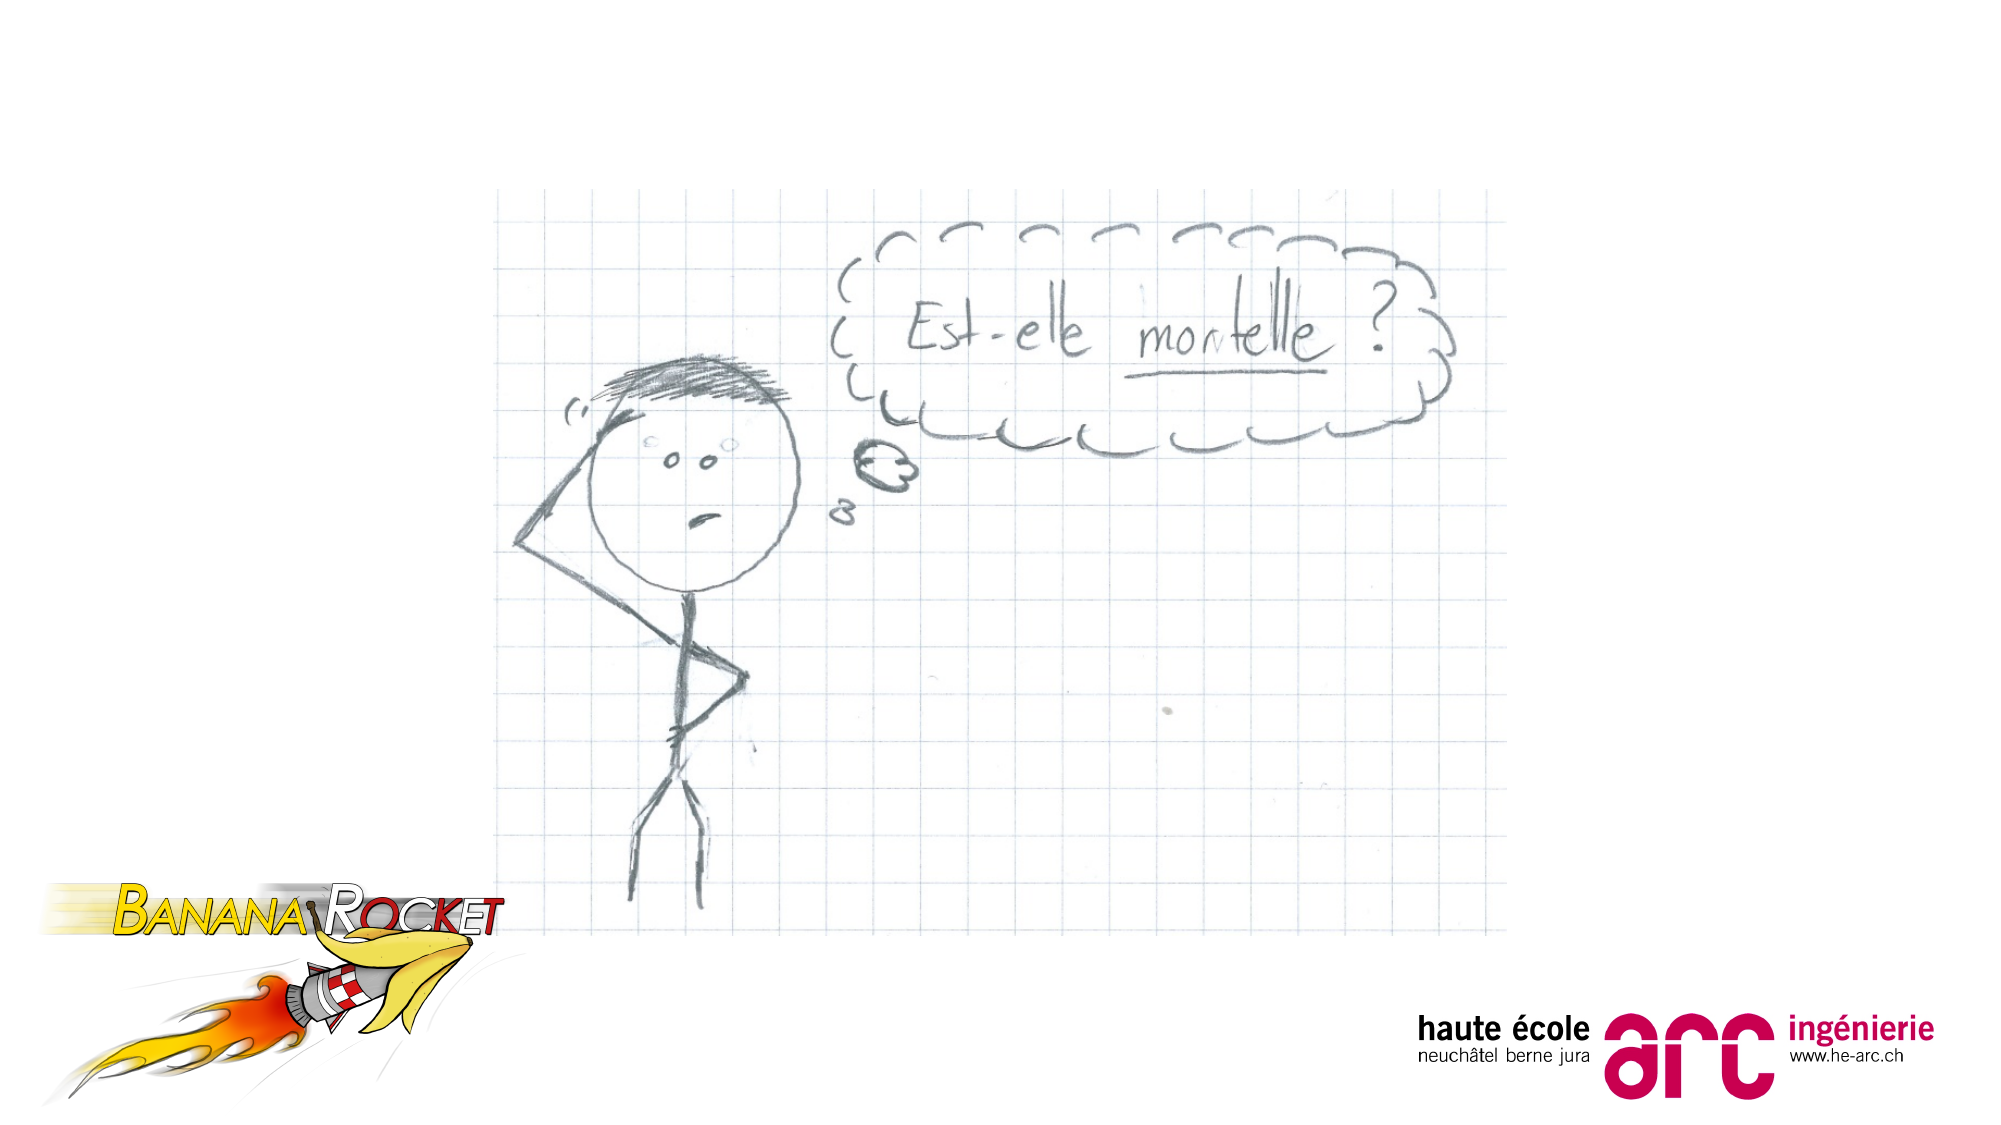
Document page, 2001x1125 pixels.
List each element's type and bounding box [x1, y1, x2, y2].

picture [1419, 1013, 1934, 1100]
picture [0, 189, 1507, 1124]
